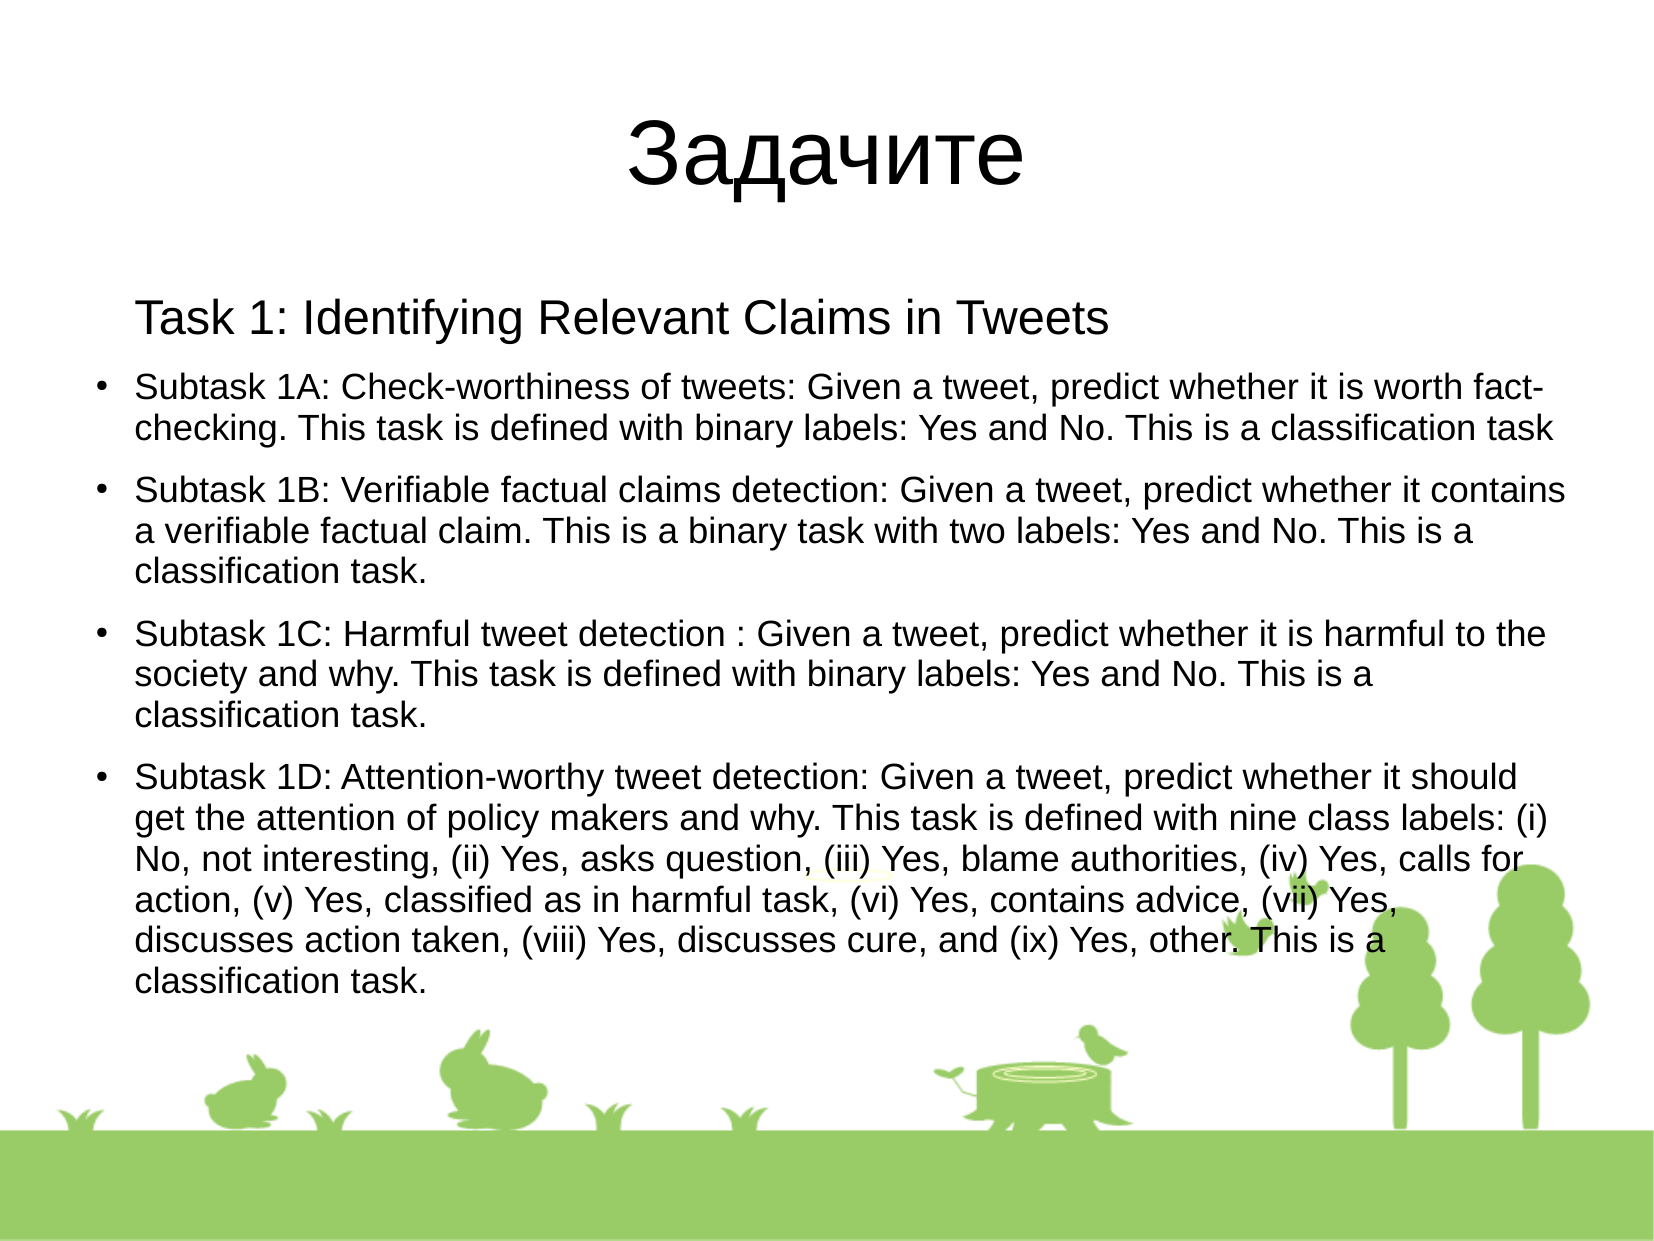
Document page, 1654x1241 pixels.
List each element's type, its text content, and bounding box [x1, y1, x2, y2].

title Задачите [82, 49, 1571, 257]
list Task 1: Identifying Relevant Claims in Tweets Subtask 1A: Check-worthiness of tweets: Given a tweet, predict whether it is worth fact-checking. This task is defined with binary labels: Yes and No. This is a classification task Subtask 1B: Verifiable factual claims detection: Given a tweet, predict whether it contains a verifiable factual claim. This is a binary task with two labels: Yes and No. This is a classification task. Subtask 1C: Harmful tweet detection : Given a tweet, predict whether it is harmful to the society and why. This task is defined with binary labels: Yes and No. This is a classification task. Subtask 1D: Attention-worthy tweet detection: Given a tweet, predict whether it should get the attention of policy makers and why. This task is defined with nine class labels: (i) No, not interesting, (ii) Yes, asks question, (iii) Yes, blame authorities, (iv) Yes, calls for action, (v) Yes, classified as in harmful task, (vi) Yes, contains advice, (vii) Yes, discusses action taken, (viii) Yes, discusses cure, and (ix) Yes, other. This is a classification task. [82, 290, 1571, 1010]
picture [0, 0, 1654, 1241]
